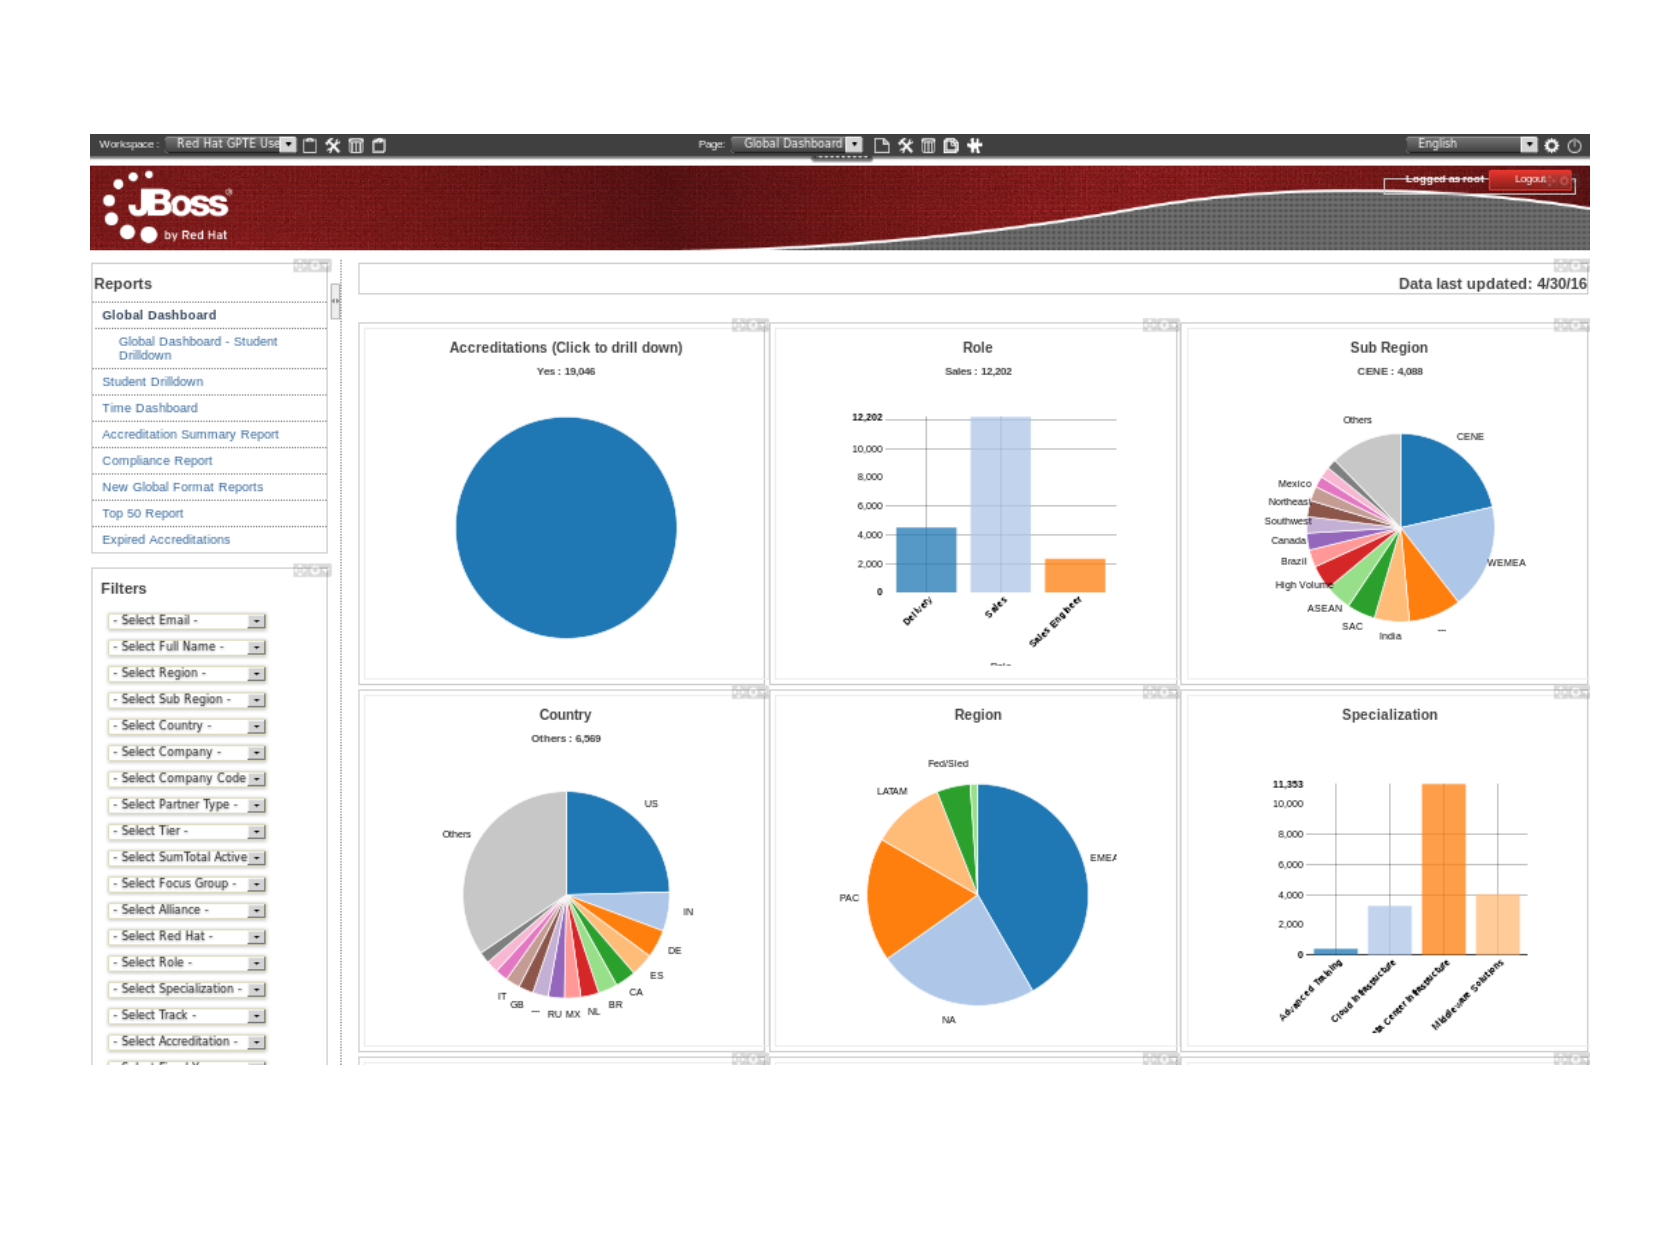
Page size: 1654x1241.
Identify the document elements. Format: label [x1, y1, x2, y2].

picture [90, 134, 1590, 1066]
